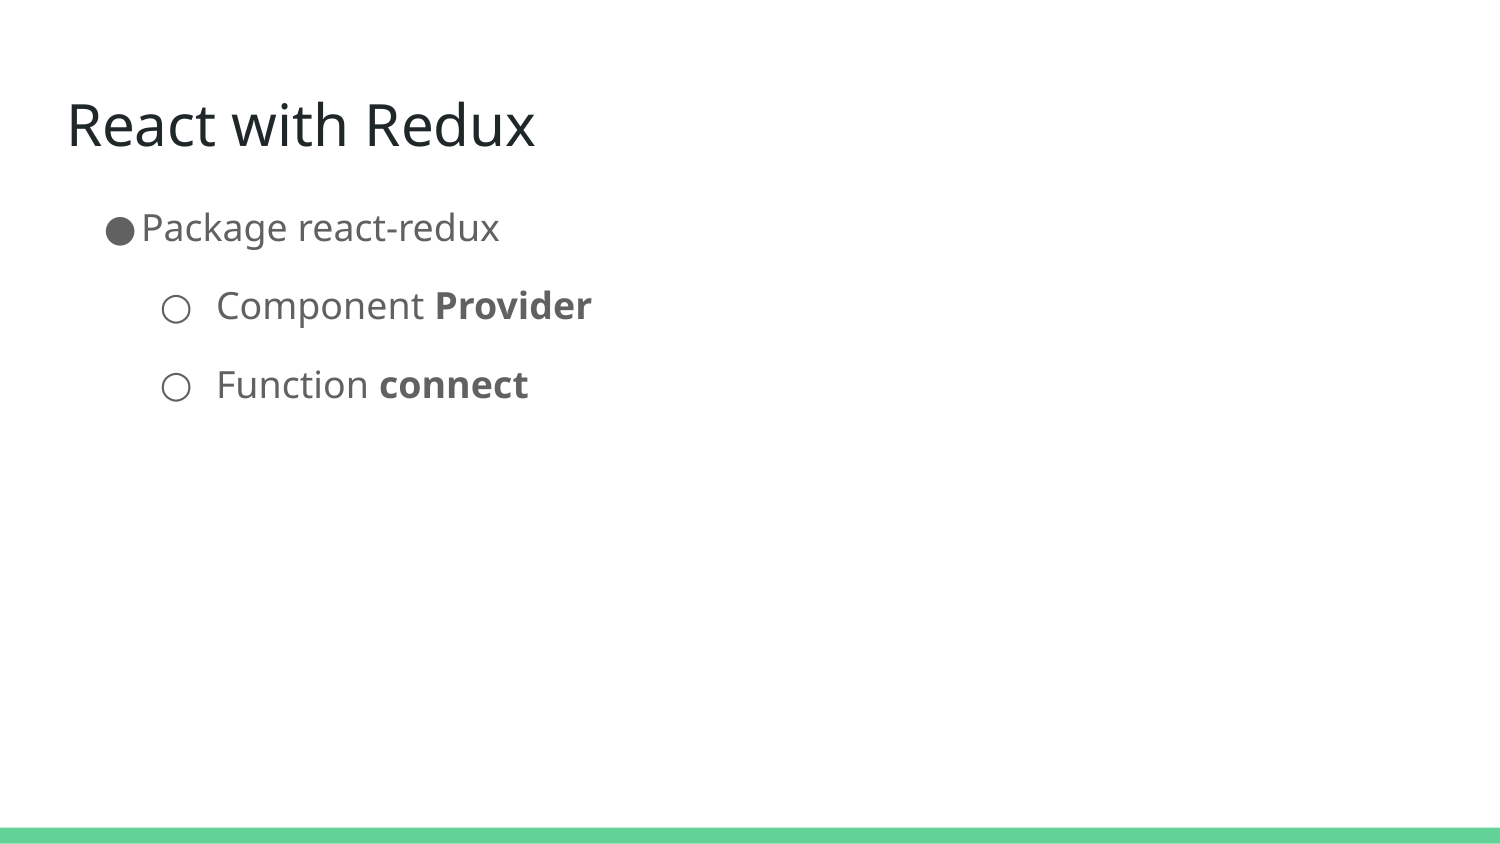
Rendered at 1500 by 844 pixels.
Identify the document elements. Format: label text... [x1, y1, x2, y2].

title React with Redux [51, 72, 1449, 167]
list Package react-redux Component Provider Function connect [51, 189, 1449, 750]
